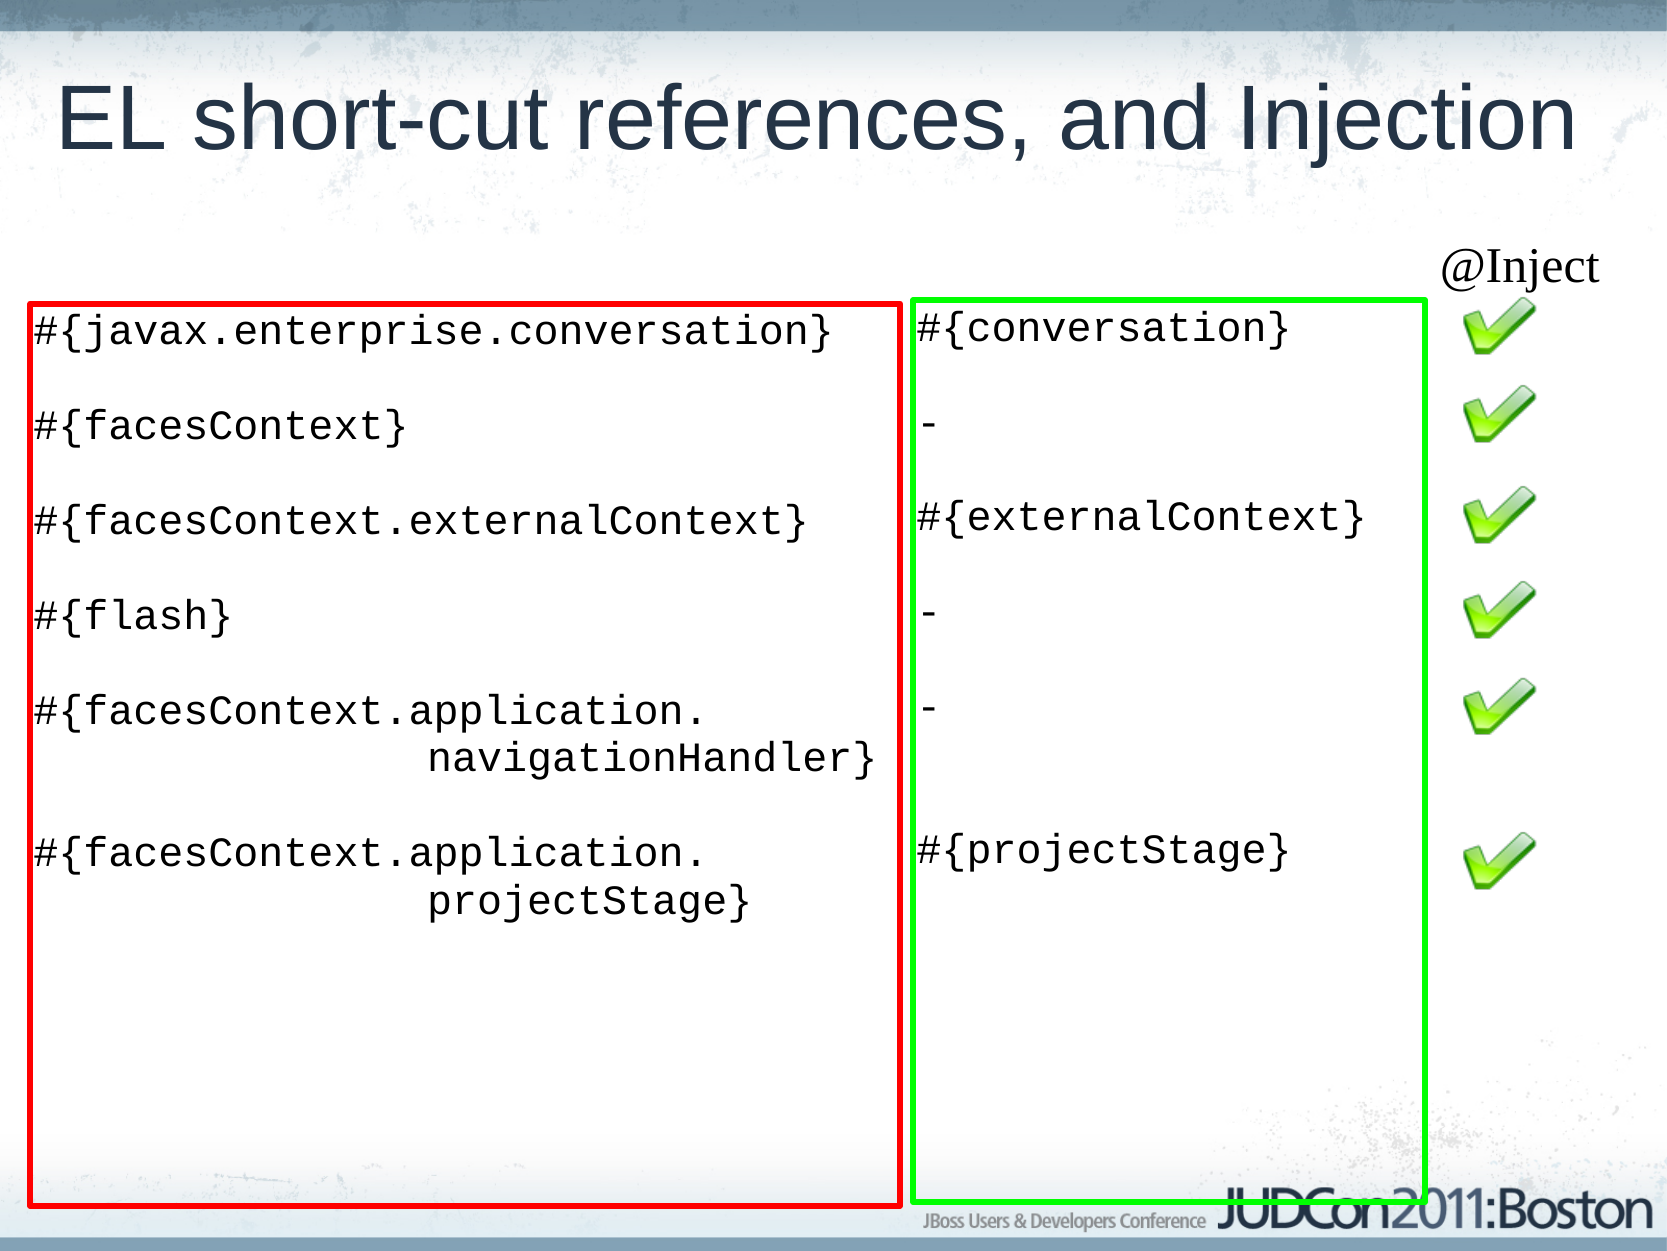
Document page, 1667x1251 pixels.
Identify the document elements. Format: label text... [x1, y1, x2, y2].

text_box @Inject [1425, 225, 1651, 300]
list #{conversation} - #{externalContext} - - #{projectStage} [913, 300, 1426, 1203]
list #{javax.enterprise.conversation} #{facesContext} #{facesContext.externalContext} #{flash} #{facesContext.application. navigationHandler} #{facesContext.application. projectStage} [30, 303, 901, 1206]
picture [0, 0, 1667, 1251]
title EL short-cut references, and Injection [40, 50, 1627, 216]
